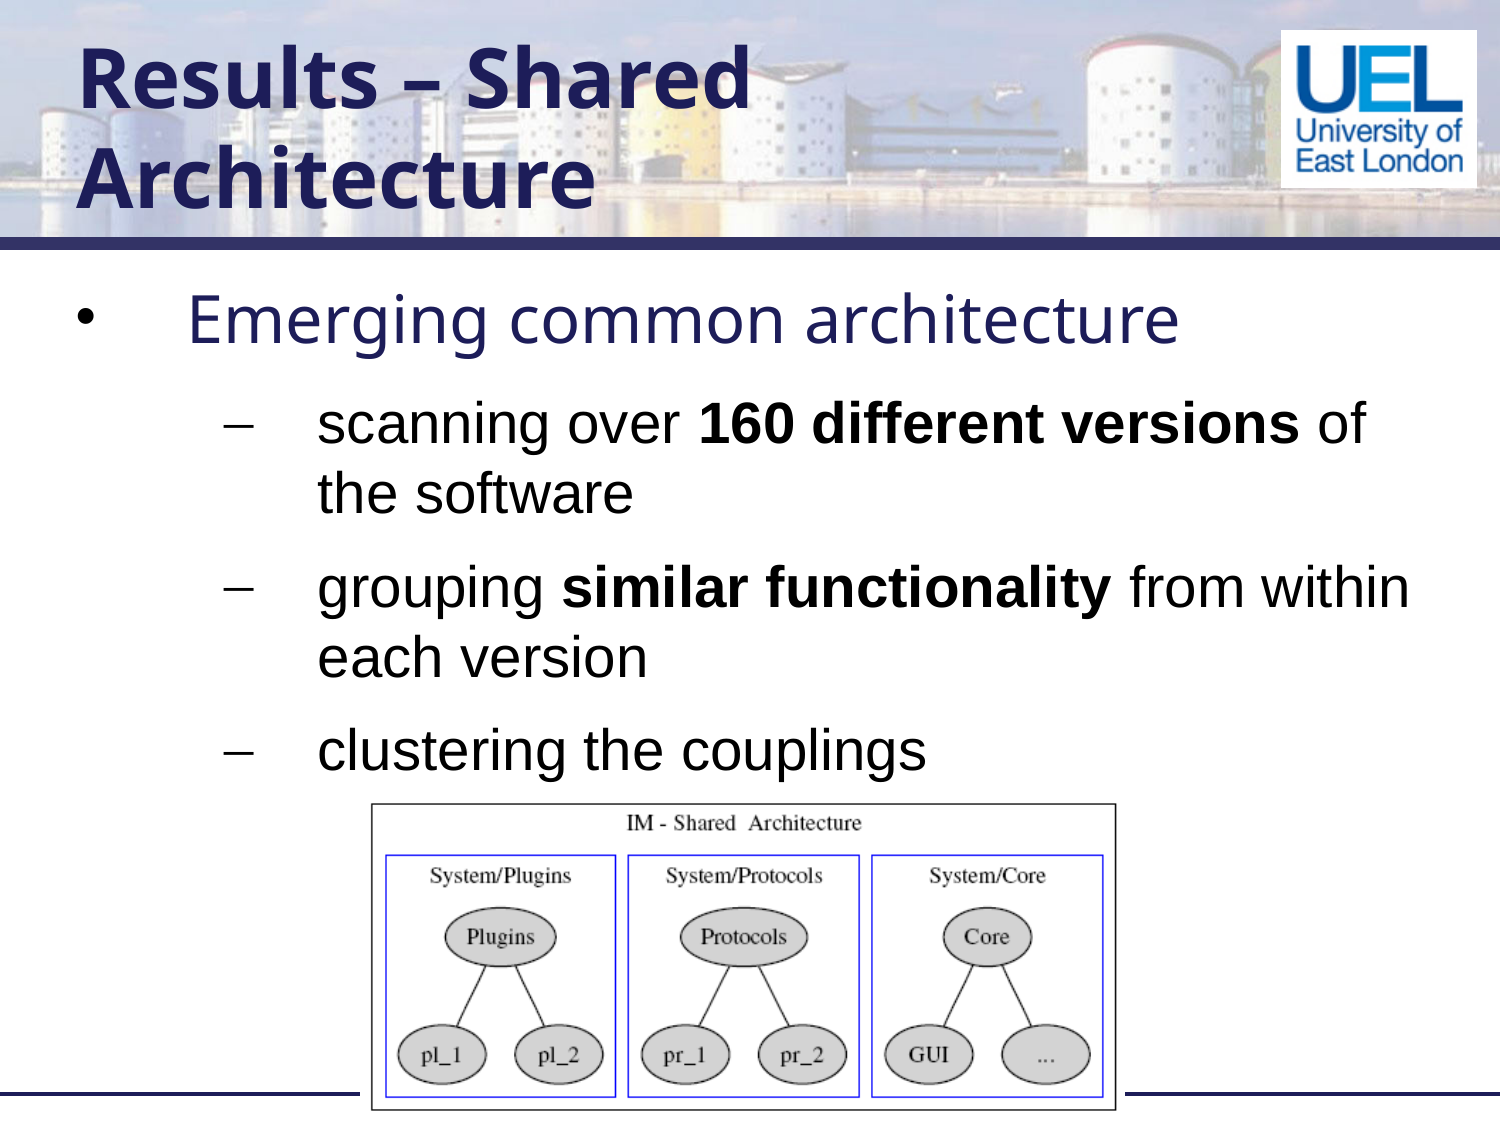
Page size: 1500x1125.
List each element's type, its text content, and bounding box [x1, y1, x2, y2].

list Emerging common architecture scanning over 160 different versions of the software grouping similar functionality from within each version clustering the couplings [74, 263, 1424, 1006]
picture [360, 795, 1125, 1118]
picture [0, 0, 1500, 237]
title Results – Shared Architecture [76, 17, 1247, 234]
